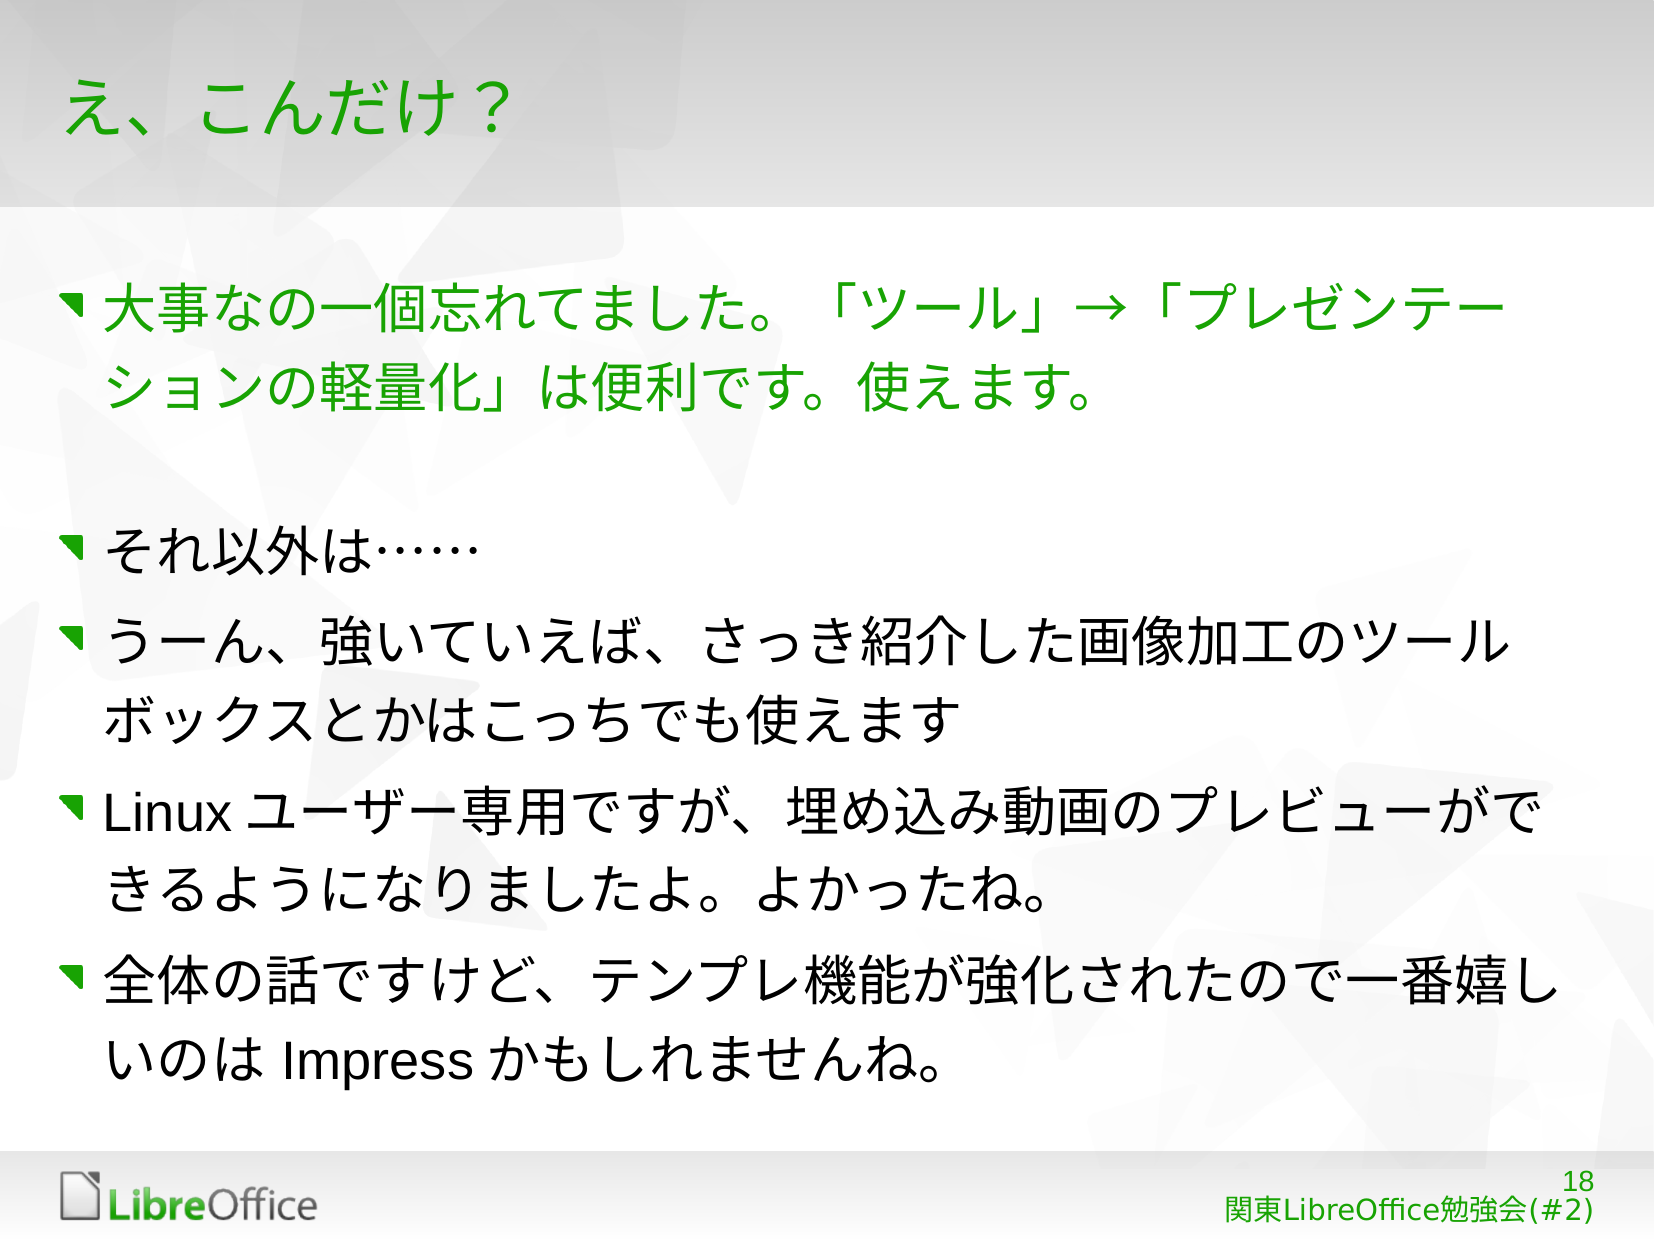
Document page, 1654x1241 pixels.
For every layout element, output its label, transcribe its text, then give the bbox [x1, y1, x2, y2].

picture [1429, 987, 1441, 991]
picture [59, 985, 83, 989]
picture [41, 1152, 337, 1240]
list 大事なの一個忘れてました。「ツール」→「プレゼンテーションの軽量化」は便利です。使えます。 それ以外は…… うーん、強いていえば、さっき紹介した画像加工のツールボックスとかはこっちでも使えます Linuxユーザー専用ですが、埋め込み動画のプレビューができるようになりましたよ。よかったね。 全体の話ですけど、テンプレ機能が強化されたので一番嬉しいのはImpressかもしれませんね。 [59, 265, 1595, 985]
picture [1429, 994, 1441, 999]
picture [1245, 985, 1257, 993]
title え、こんだけ？ [59, 29, 1595, 178]
picture [1414, 994, 1425, 999]
picture [1414, 987, 1425, 991]
picture [915, 548, 1654, 1169]
picture [0, 0, 783, 931]
